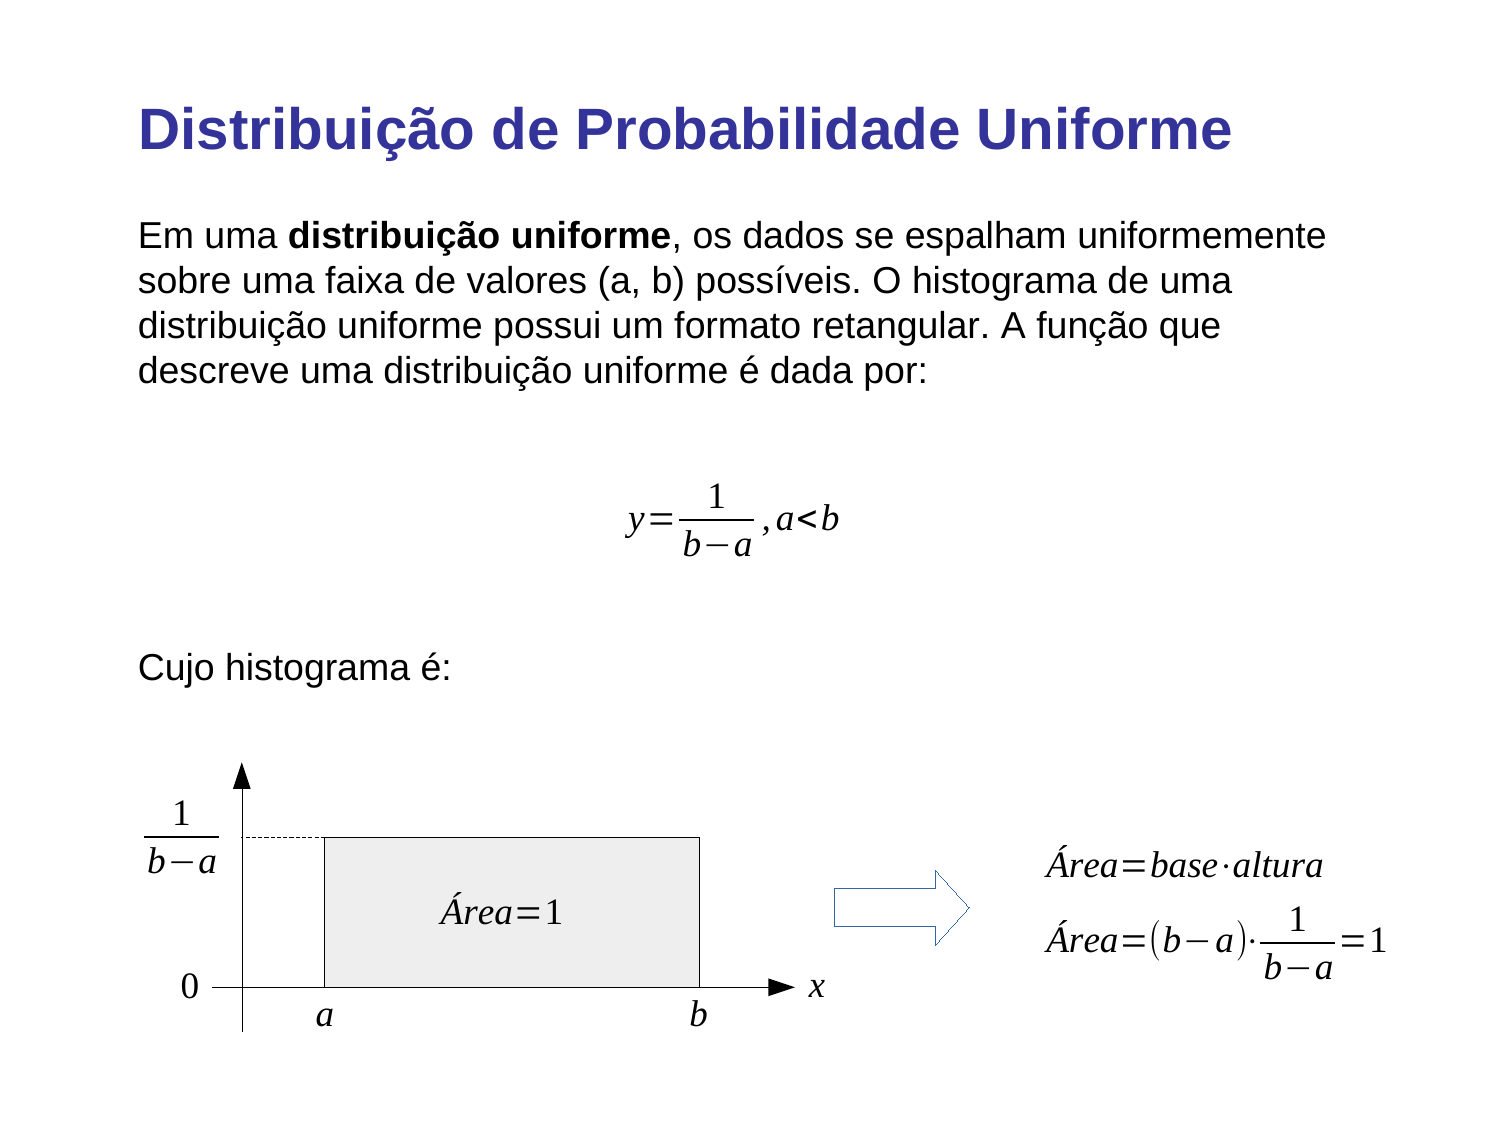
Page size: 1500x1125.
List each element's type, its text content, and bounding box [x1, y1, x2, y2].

text_box Distribuição de Probabilidade Uniforme [123, 83, 1400, 180]
chart [801, 964, 833, 1006]
text_box Em uma distribuição uniforme, os dados se espalham uniformemente sobre uma faixa de valores (a, b) possíveis. O histograma de uma distribuição uniforme possui um formato retangular. A função que descreve uma distribuição uniforme é dada por: [123, 203, 1366, 399]
text_box [324, 837, 700, 987]
chart [1036, 898, 1394, 987]
text_box Cujo histograma é: [123, 635, 1366, 696]
chart [1036, 845, 1331, 887]
chart [617, 475, 847, 564]
chart [431, 891, 569, 934]
chart [136, 792, 227, 881]
chart [683, 994, 715, 1036]
chart [174, 966, 206, 1008]
chart [309, 994, 341, 1036]
